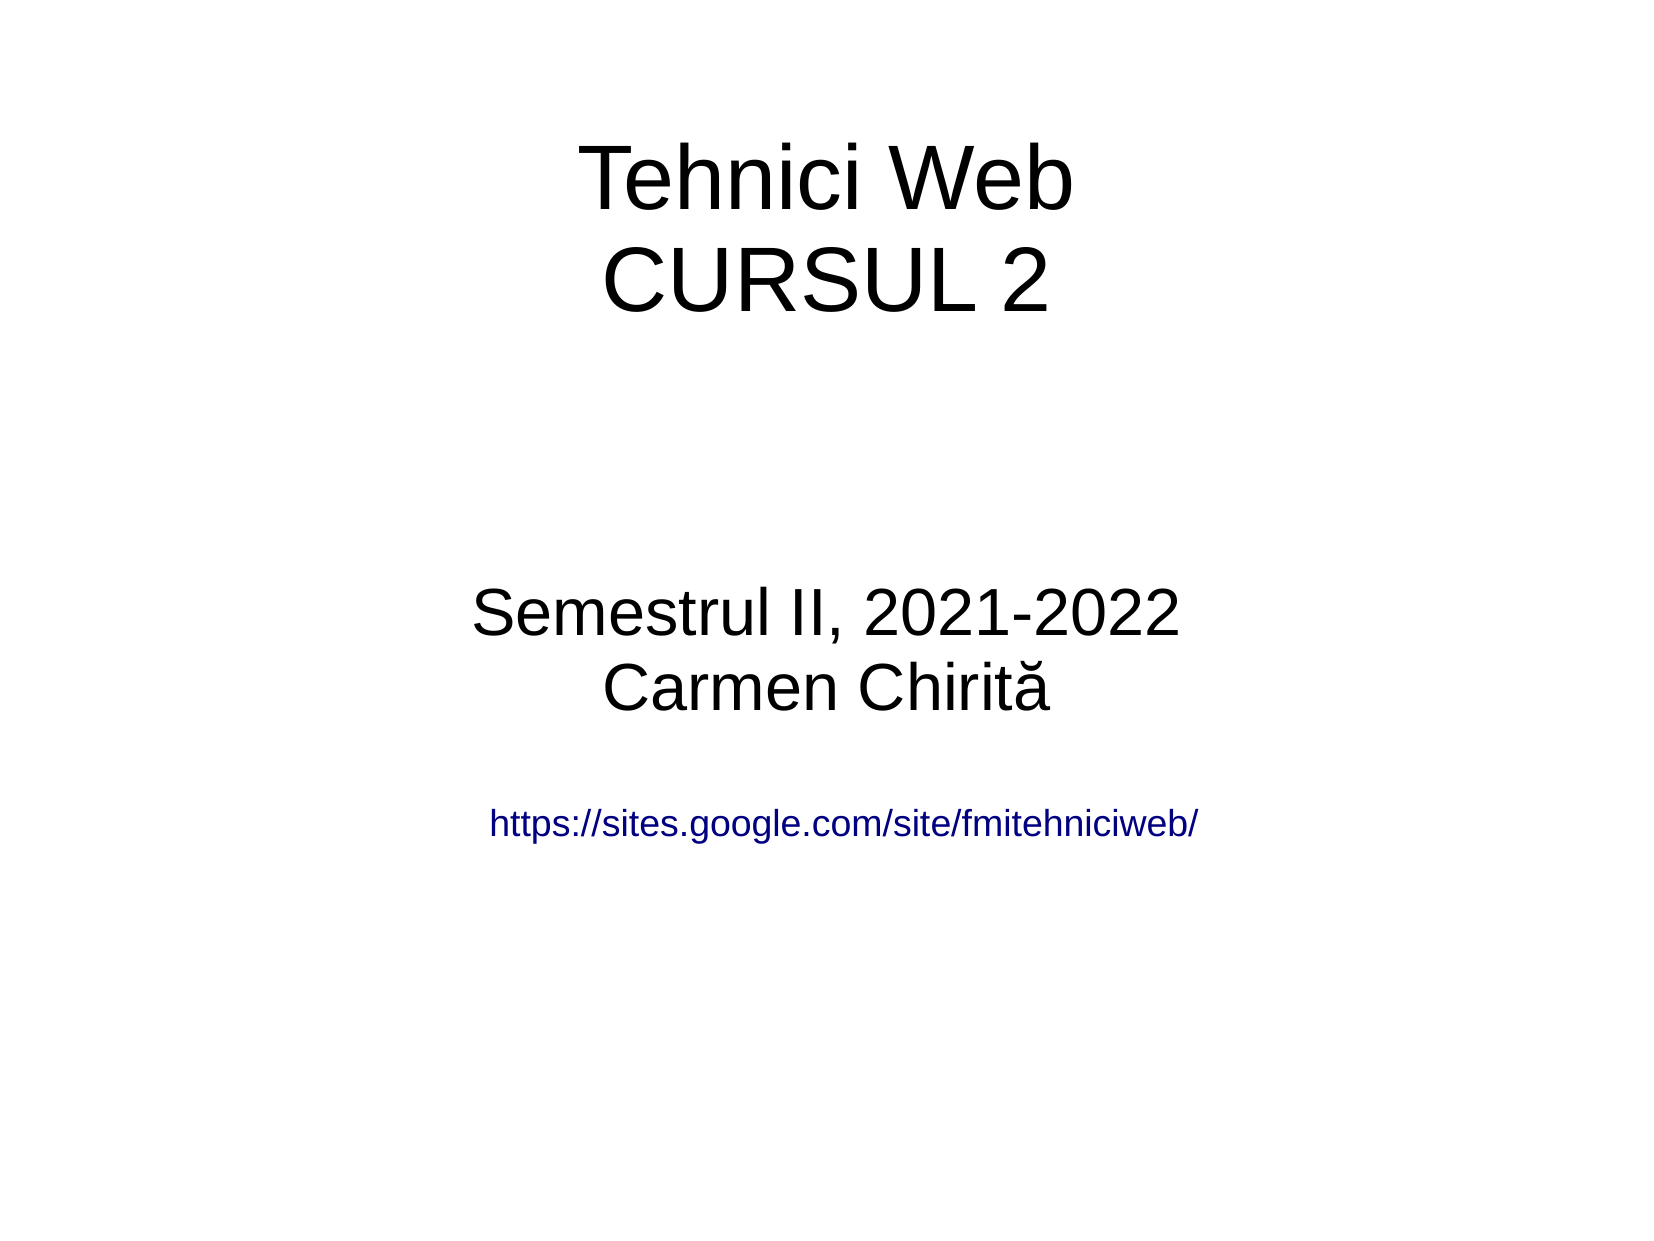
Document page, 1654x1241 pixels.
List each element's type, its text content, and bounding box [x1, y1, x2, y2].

subtitle Semestrul II, 2021-2022 Carmen Chirită [82, 290, 1571, 1010]
text_box https://sites.google.com/site/fmitehniciweb/ [474, 794, 1353, 865]
title Tehnici Web CURSUL 2 [82, 126, 1571, 290]
